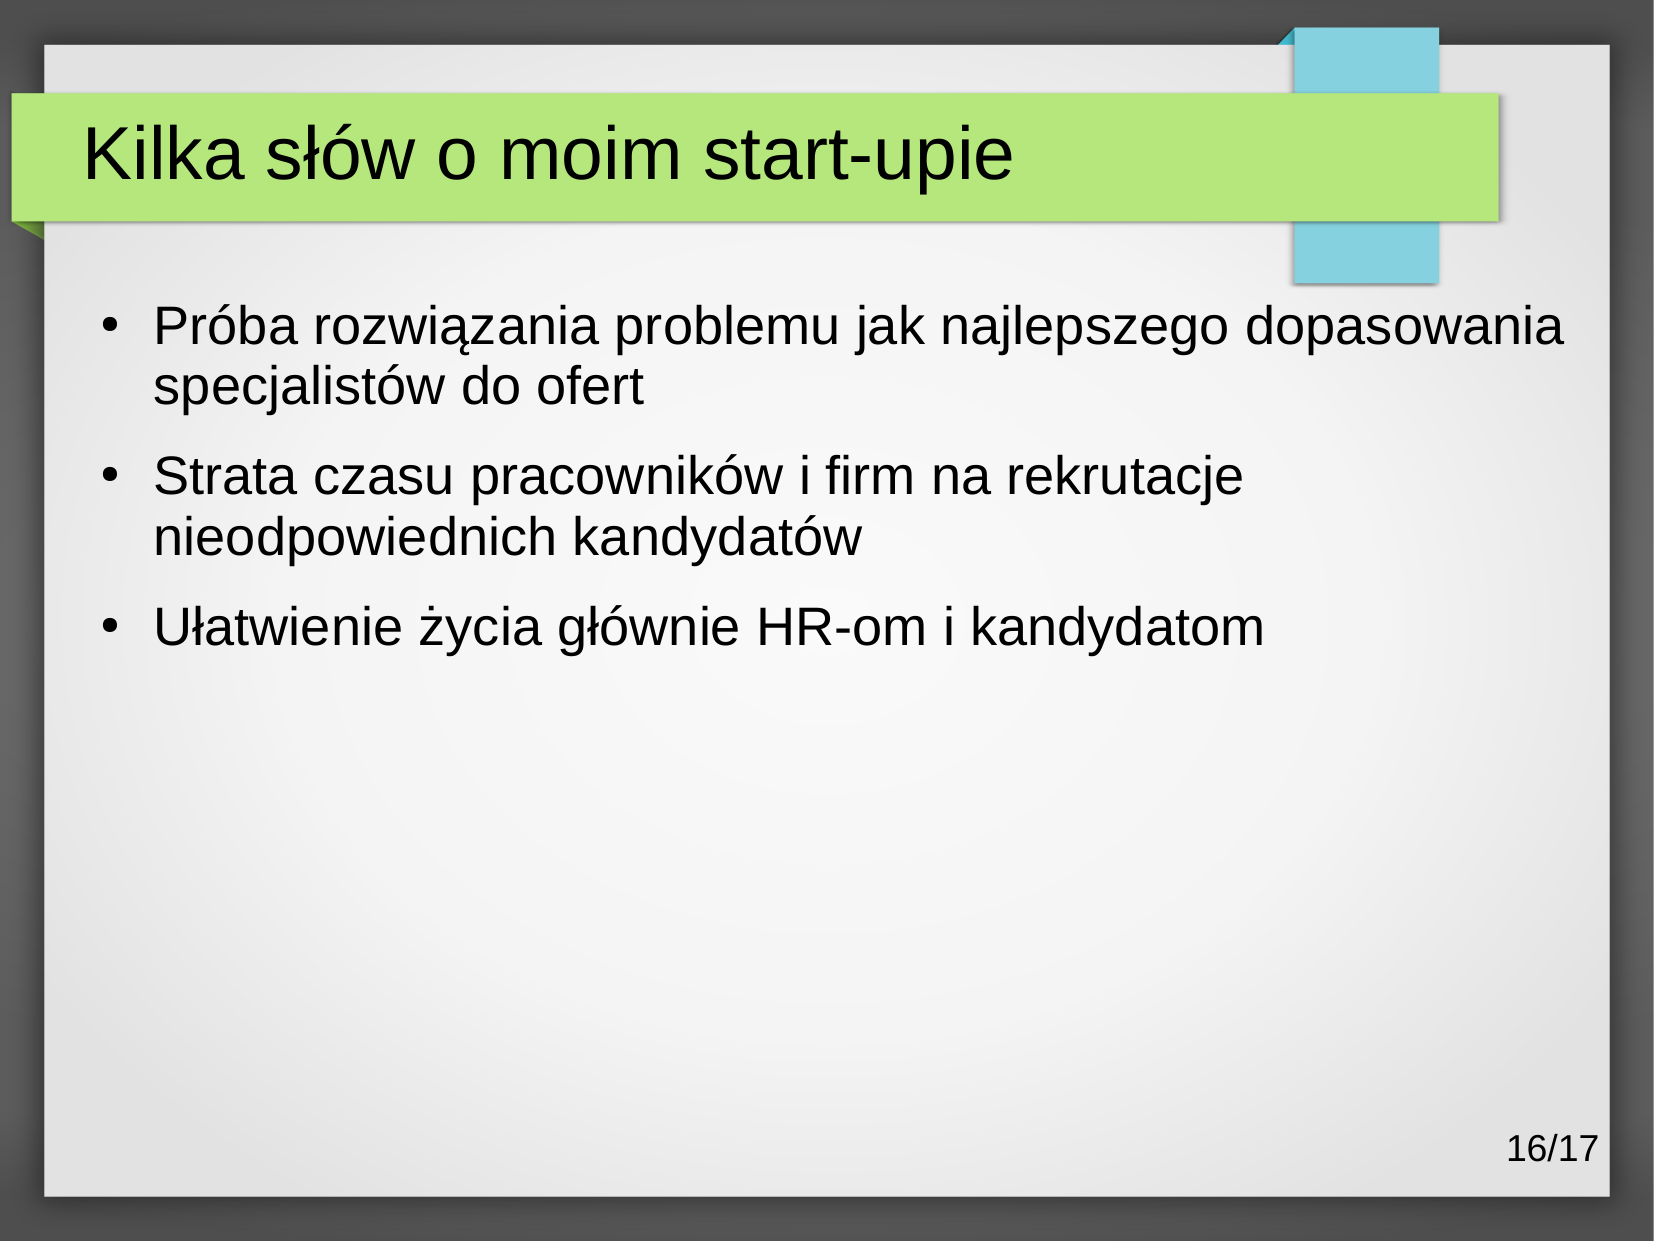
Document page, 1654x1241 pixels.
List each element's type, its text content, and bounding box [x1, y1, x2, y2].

picture [0, 0, 1654, 1241]
text_box <numer>/17 [1491, 1119, 1654, 1191]
list Próba rozwiązania problemu jak najlepszego dopasowania specjalistów do ofert Strata czasu pracowników i firm na rekrutacje nieodpowiednich kandydatów Ułatwienie życia głównie HR-om i kandydatom [82, 295, 1571, 1015]
title Kilka słów o moim start-upie [82, 94, 1264, 213]
